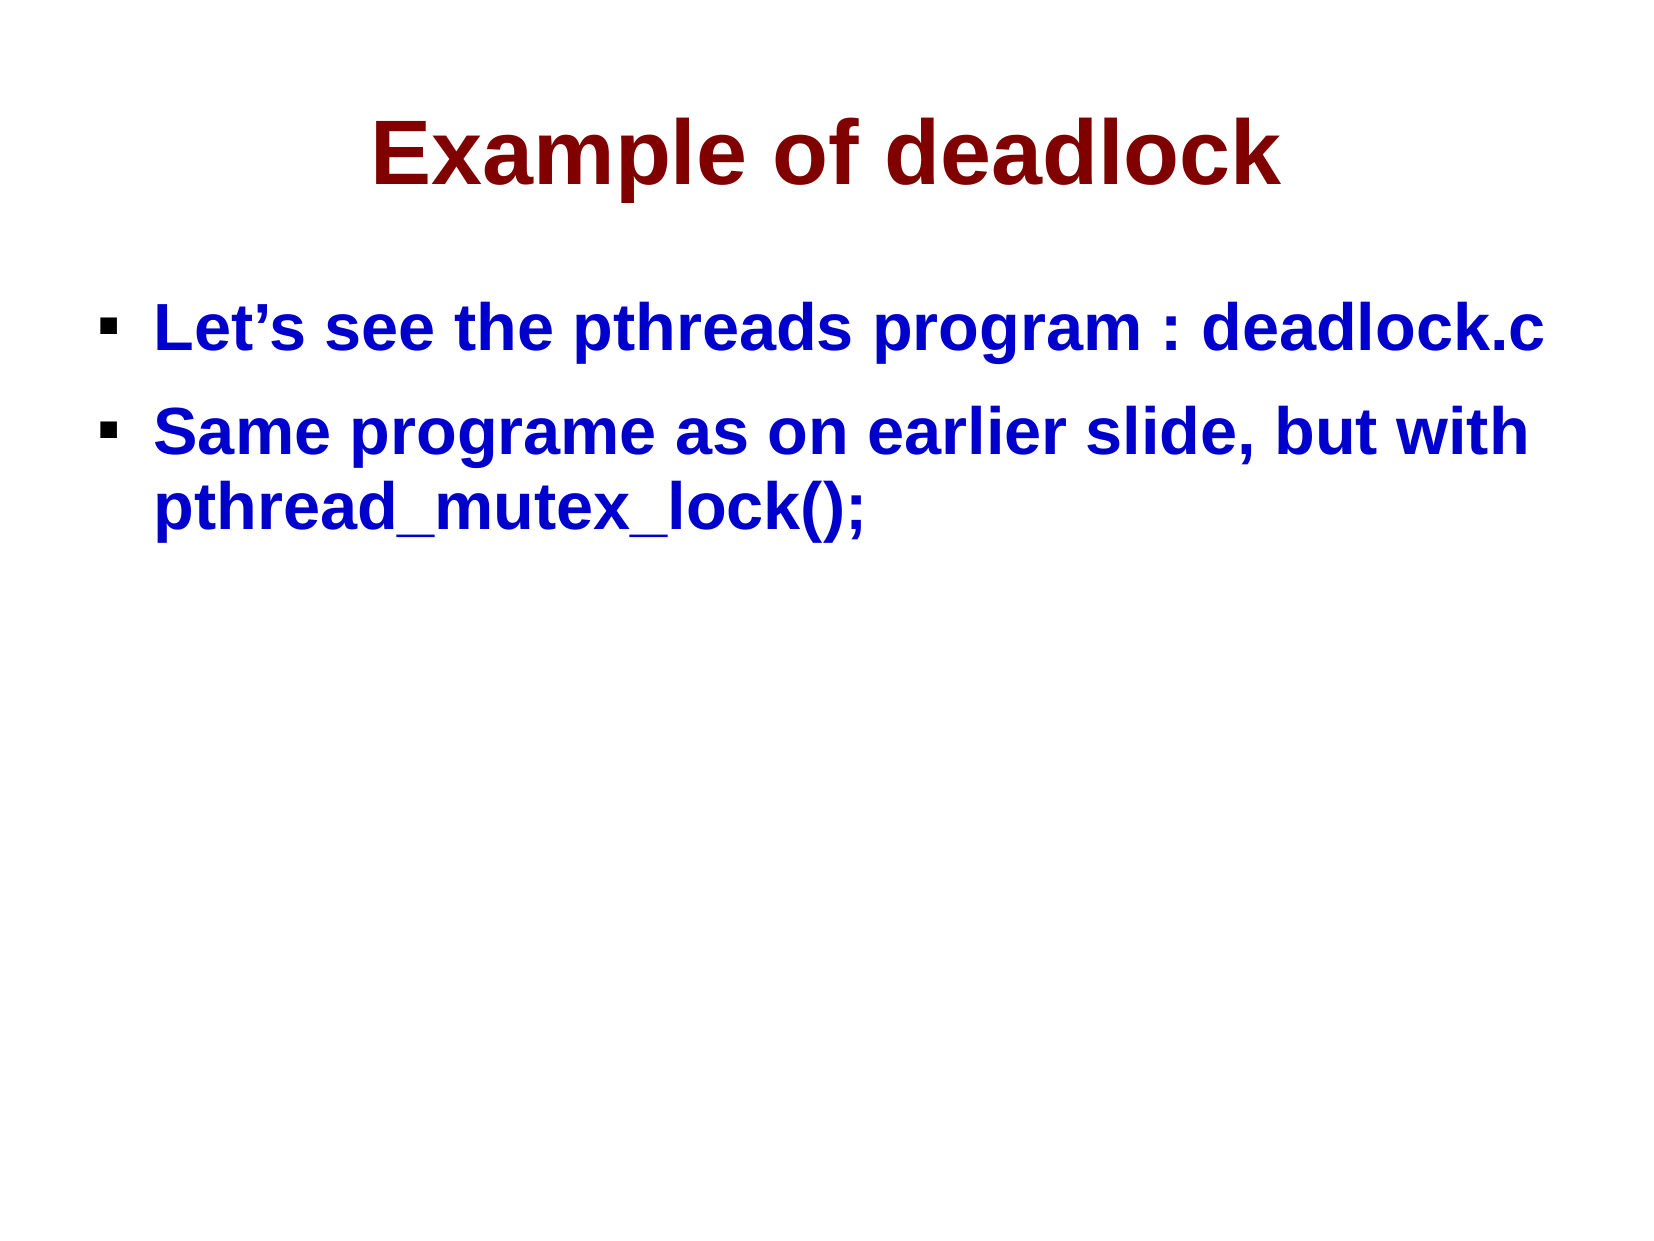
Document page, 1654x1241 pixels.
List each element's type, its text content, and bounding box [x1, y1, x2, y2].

list Let’s see the pthreads program : deadlock.c Same programe as on earlier slide, but with pthread_mutex_lock(); [82, 290, 1571, 1010]
title Example of deadlock [82, 49, 1571, 257]
